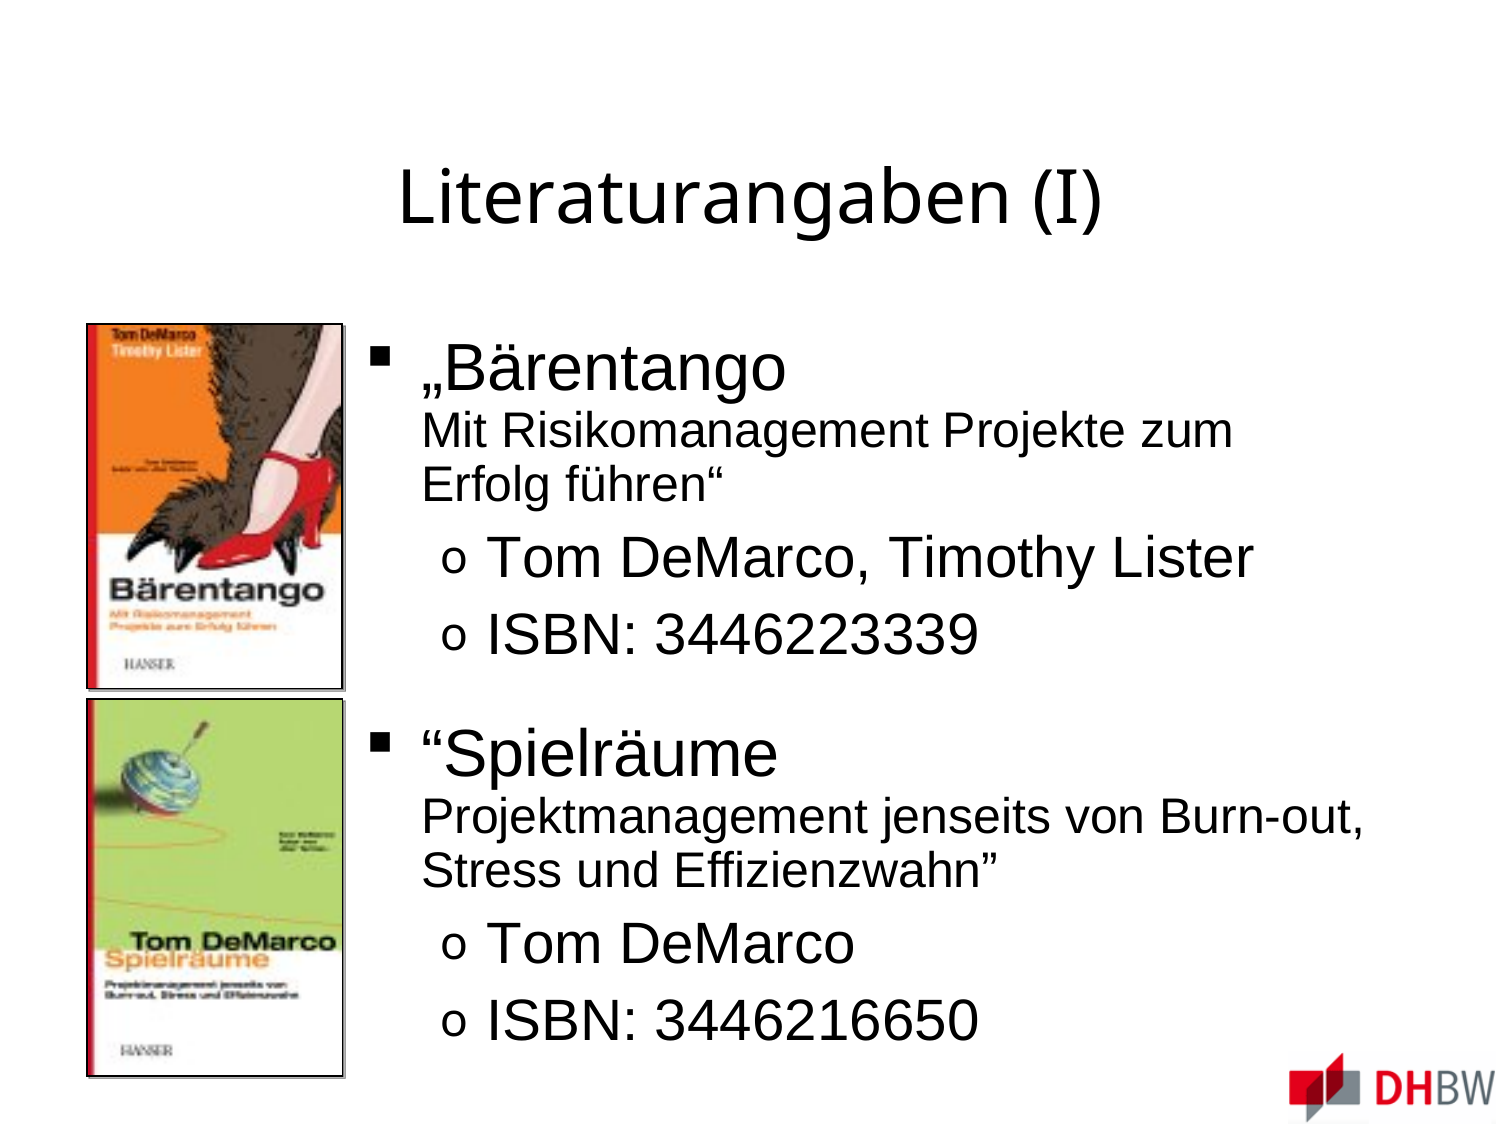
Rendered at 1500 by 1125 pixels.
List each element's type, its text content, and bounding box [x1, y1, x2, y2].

list „Bärentango Mit Risikomanagement Projekte zum Erfolg führen“ Tom DeMarco, Timothy Lister ISBN: 3446223339 “Spielräume Projektmanagement jenseits von Burn-out, Stress und Effizienzwahn” Tom DeMarco ISBN: 3446216650 [350, 324, 1388, 1088]
picture [87, 699, 342, 1075]
picture [1288, 1051, 1496, 1124]
picture [87, 324, 342, 688]
title Literaturangaben (I) [112, 99, 1388, 288]
